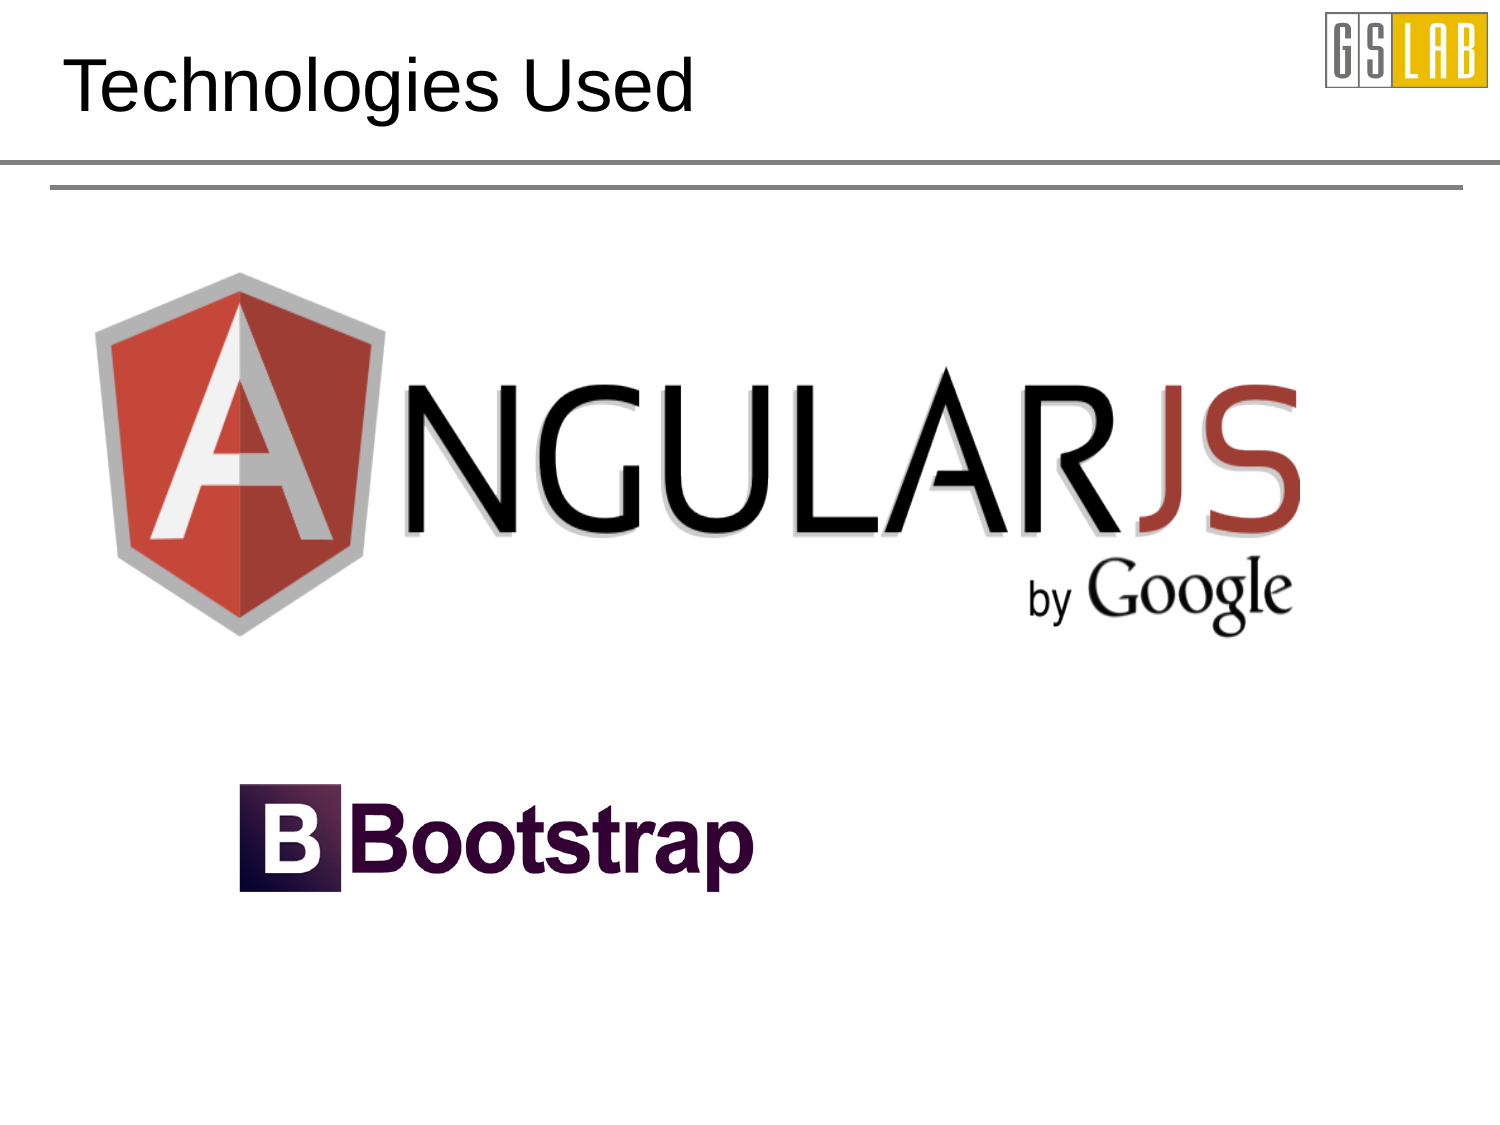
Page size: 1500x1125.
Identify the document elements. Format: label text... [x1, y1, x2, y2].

picture [1325, 12, 1488, 88]
title Technologies Used [62, 32, 1413, 138]
picture [236, 779, 761, 898]
picture [94, 271, 1300, 640]
